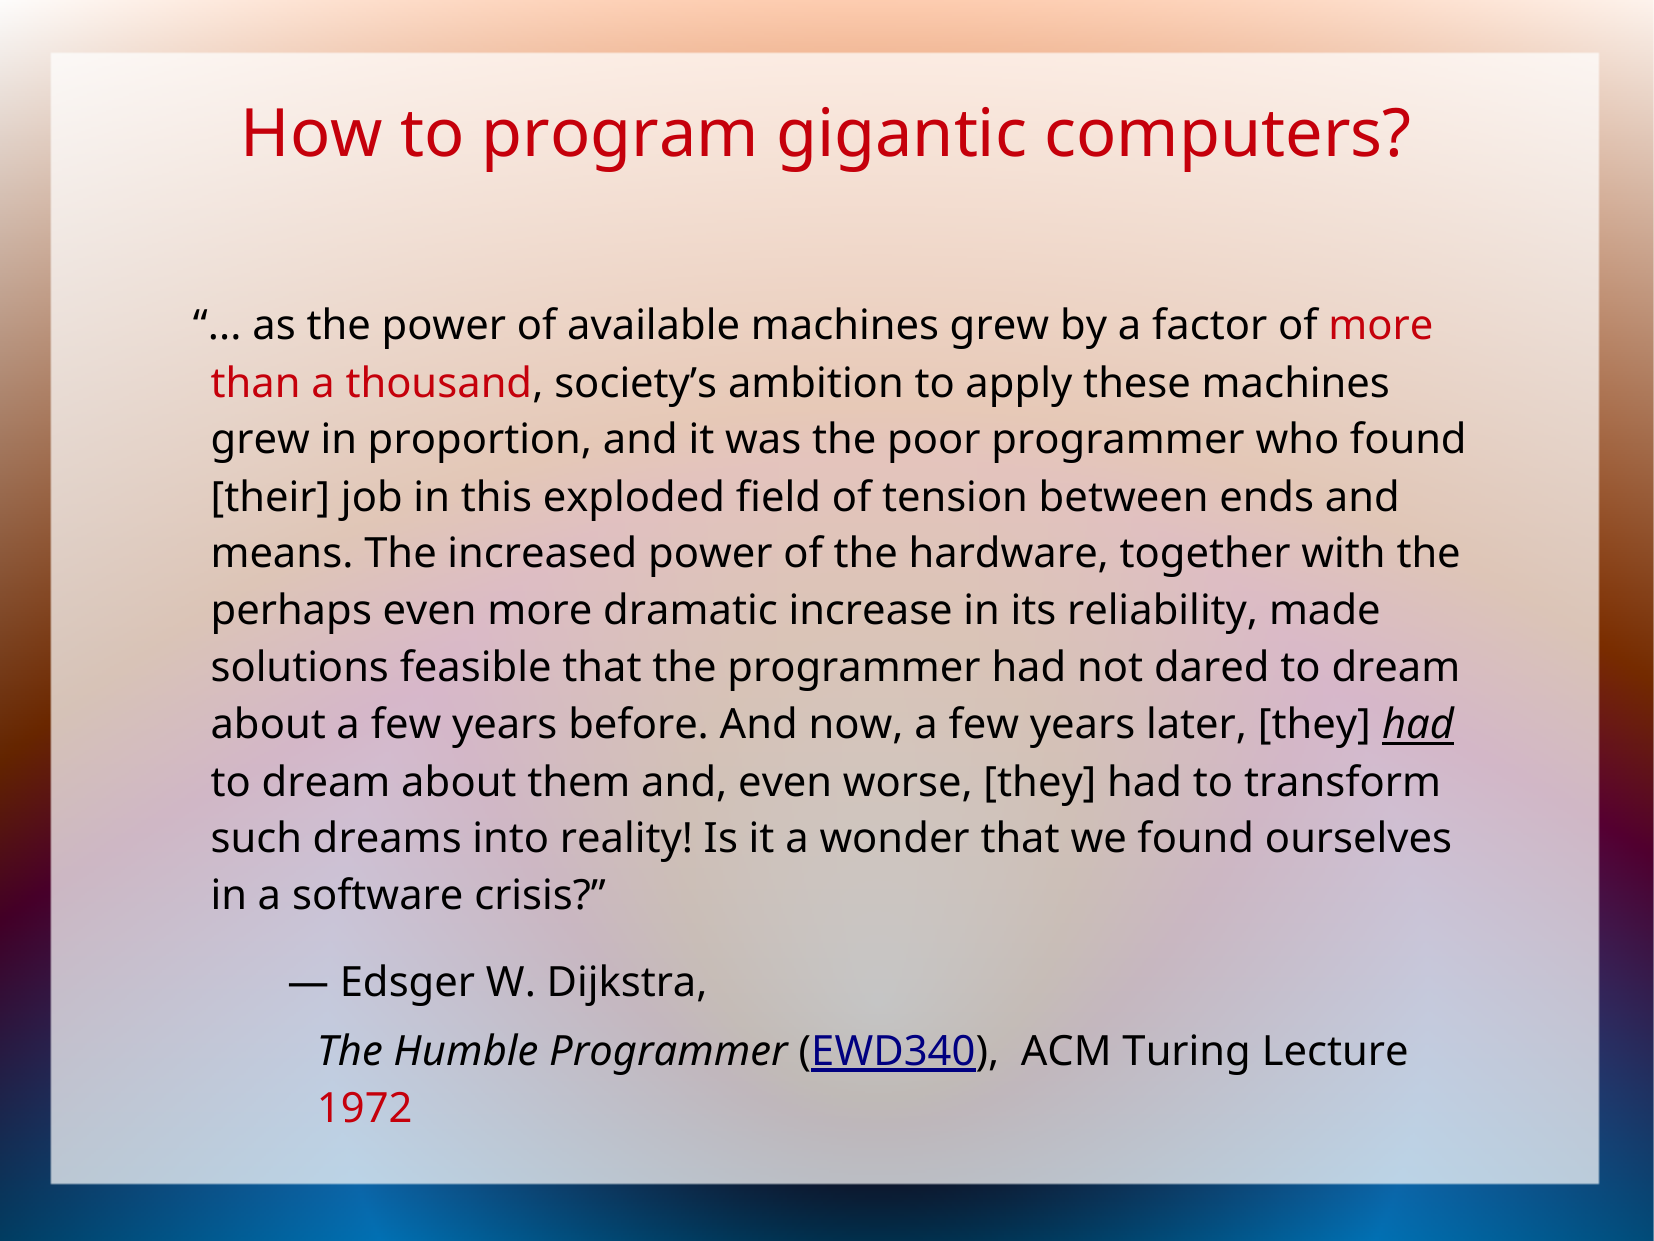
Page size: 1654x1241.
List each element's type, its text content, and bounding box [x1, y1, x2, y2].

title How to program gigantic computers? [59, 55, 1595, 207]
picture [0, 0, 1654, 1241]
list “... as the power of available machines grew by a factor of more than a thousand, society’s ambition to apply these machines grew in proportion, and it was the poor programmer who found [their] job in this exploded field of tension between ends and means. The increased power of the hardware, together with the perhaps even more dramatic increase in its reliability, made solutions feasible that the programmer had not dared to dream about a few years before. And now, a few years later, [they] had to dream about them and, even worse, [they] had to transform such dreams into reality! Is it a wonder that we found ourselves in a software crisis?” — Edsger W. Dijkstra, The Humble Programmer (EWD340), ACM Turing Lecture 1972 [122, 295, 1487, 1082]
